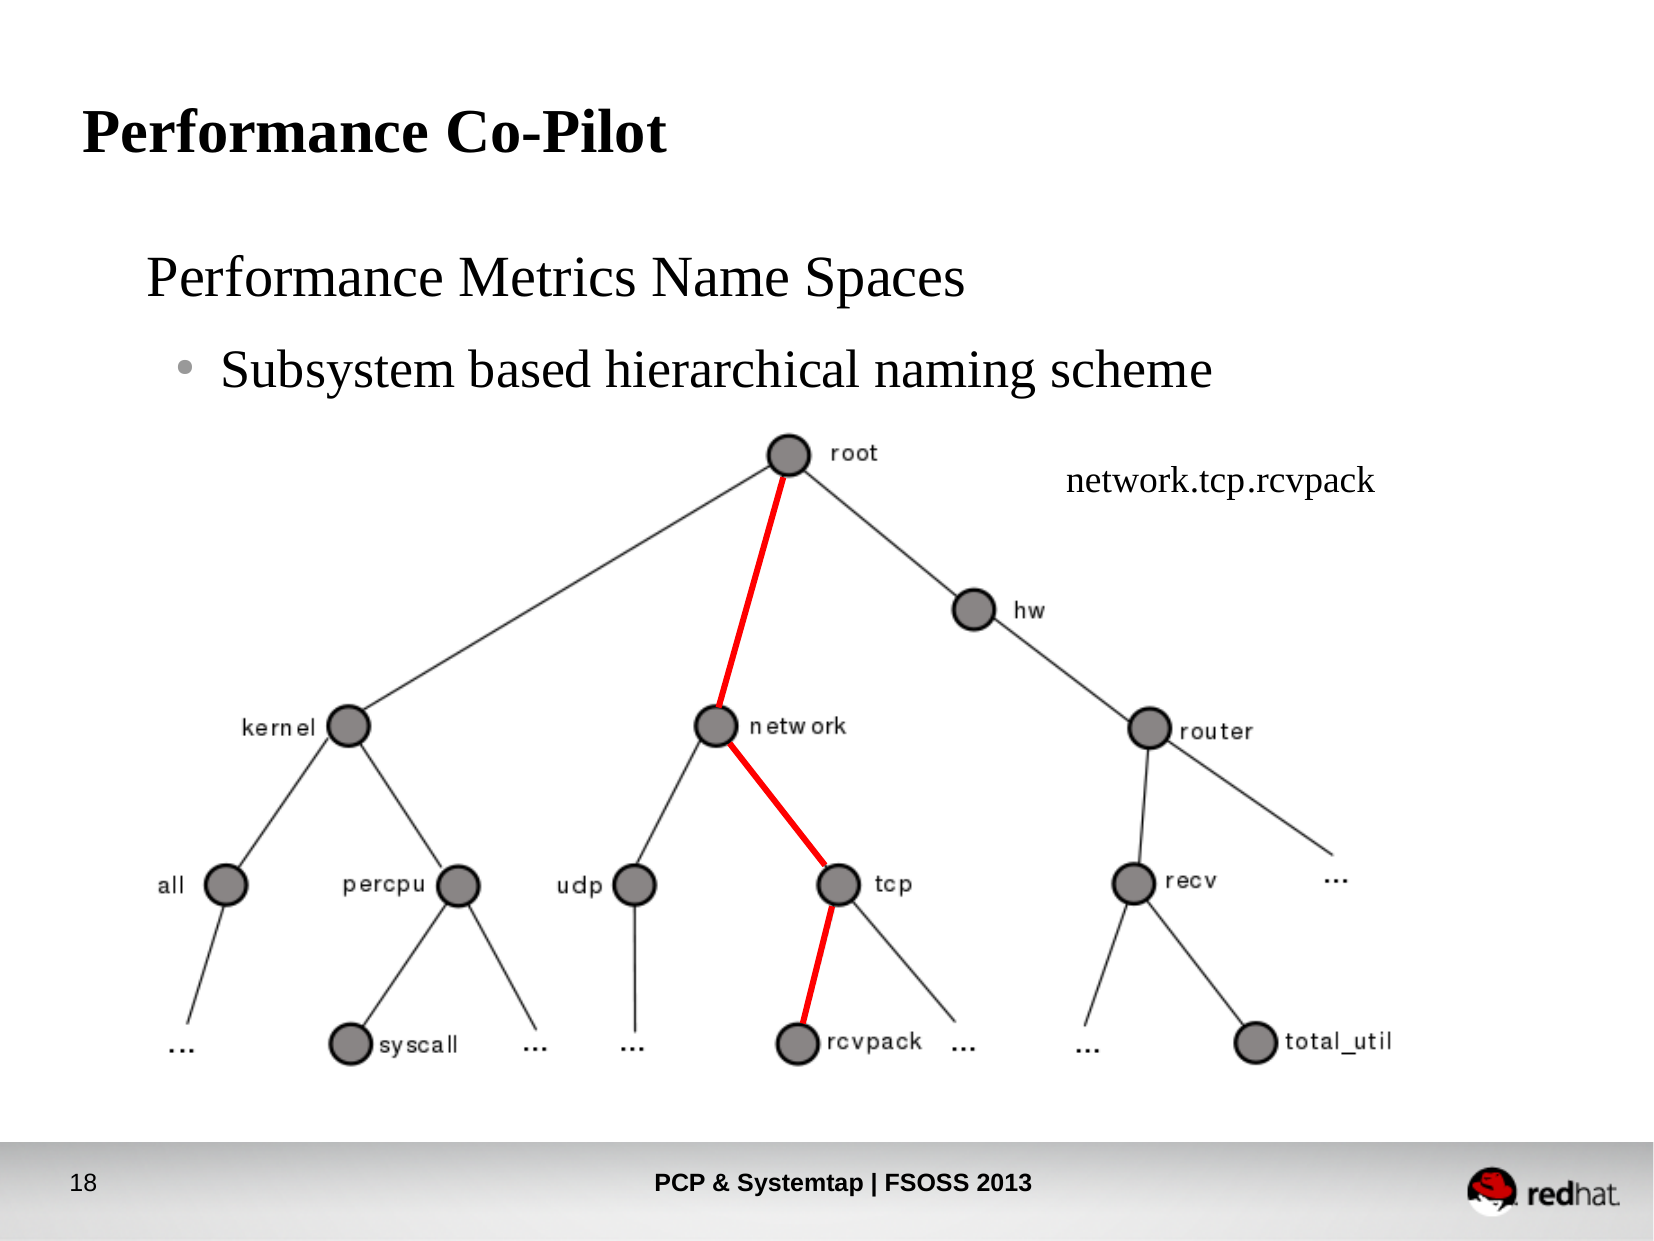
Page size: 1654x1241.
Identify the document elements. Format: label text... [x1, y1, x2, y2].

list Performance Metrics Name Spaces Subsystem based hierarchical naming scheme [86, 244, 1576, 1039]
text_box .rcvpack [1050, 450, 1392, 510]
picture [0, 1142, 1654, 1241]
title Performance Co-Pilot [82, 37, 1571, 226]
picture [37, 412, 1538, 1088]
